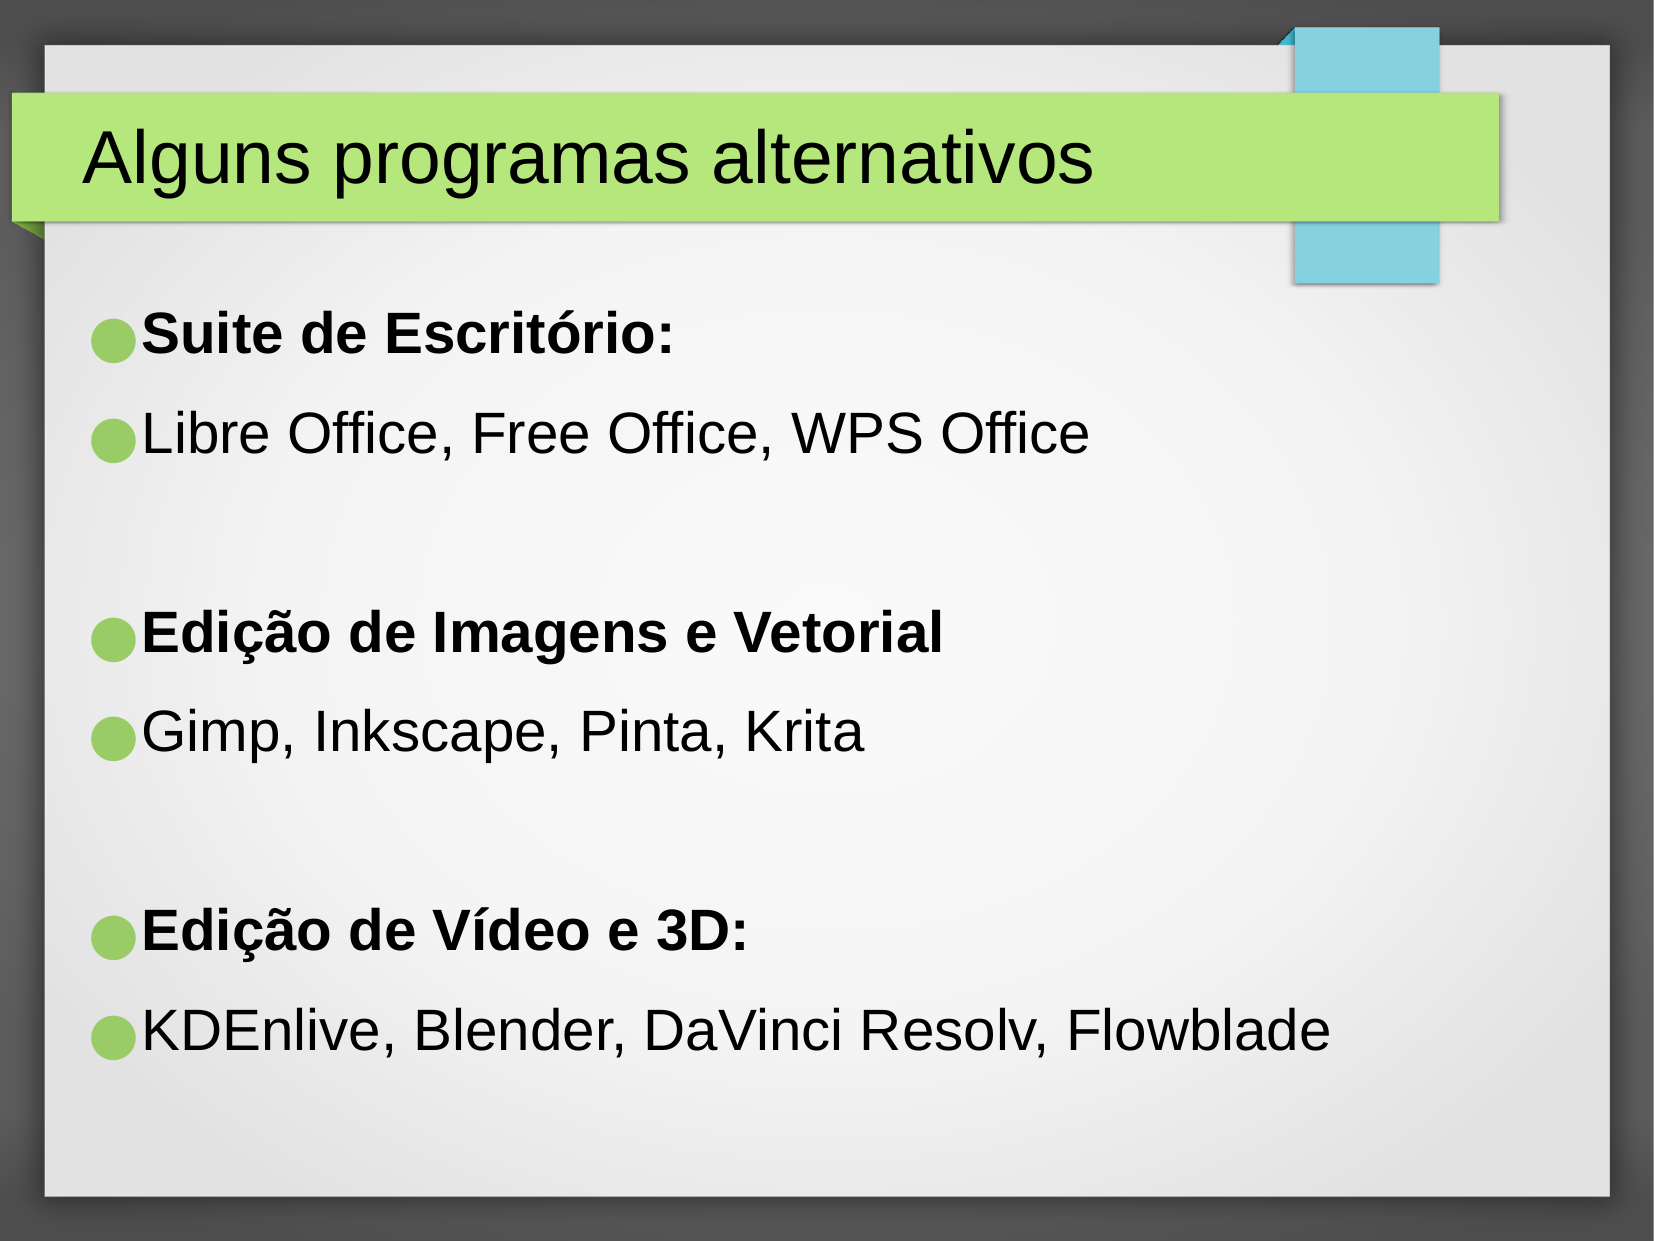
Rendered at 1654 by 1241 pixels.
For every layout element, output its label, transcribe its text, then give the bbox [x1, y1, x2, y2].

text_box Alguns programas alternativos [82, 94, 1264, 213]
picture [0, 0, 1654, 1241]
text_box Suite de Escritório: Libre Office, Free Office, WPS Office Edição de Imagens e Vetorial Gimp, Inkscape, Pinta, Krita Edição de Vídeo e 3D: KDEnlive, Blender, DaVinci Resolv, Flowblade [70, 295, 1477, 1146]
